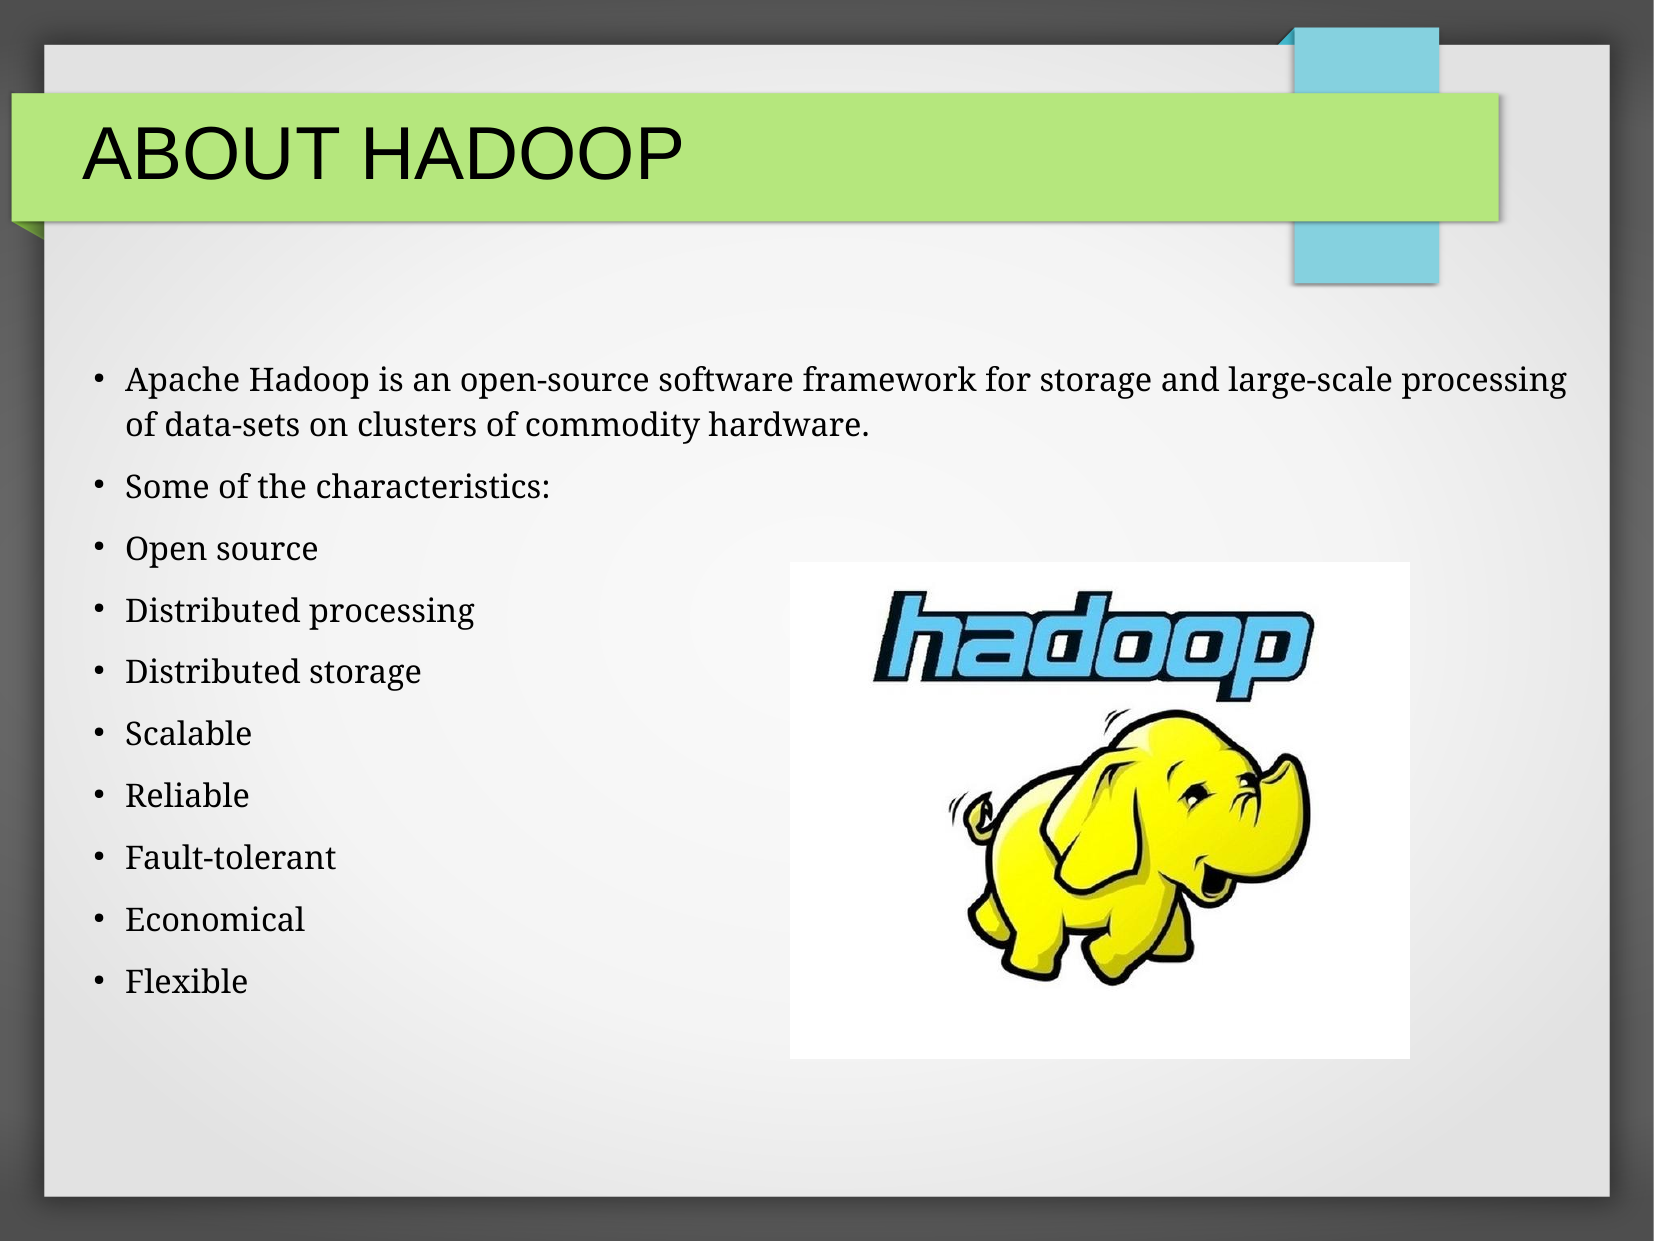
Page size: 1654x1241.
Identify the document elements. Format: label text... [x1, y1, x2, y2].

list Apache Hadoop is an open-source software framework for storage and large-scale processing of data-sets on clusters of commodity hardware. Some of the characteristics: Open source Distributed processing Distributed storage Scalable Reliable Fault-tolerant Economical Flexible [82, 295, 1571, 1015]
title ABOUT HADOOP [82, 94, 1264, 213]
picture [0, 0, 1654, 1241]
